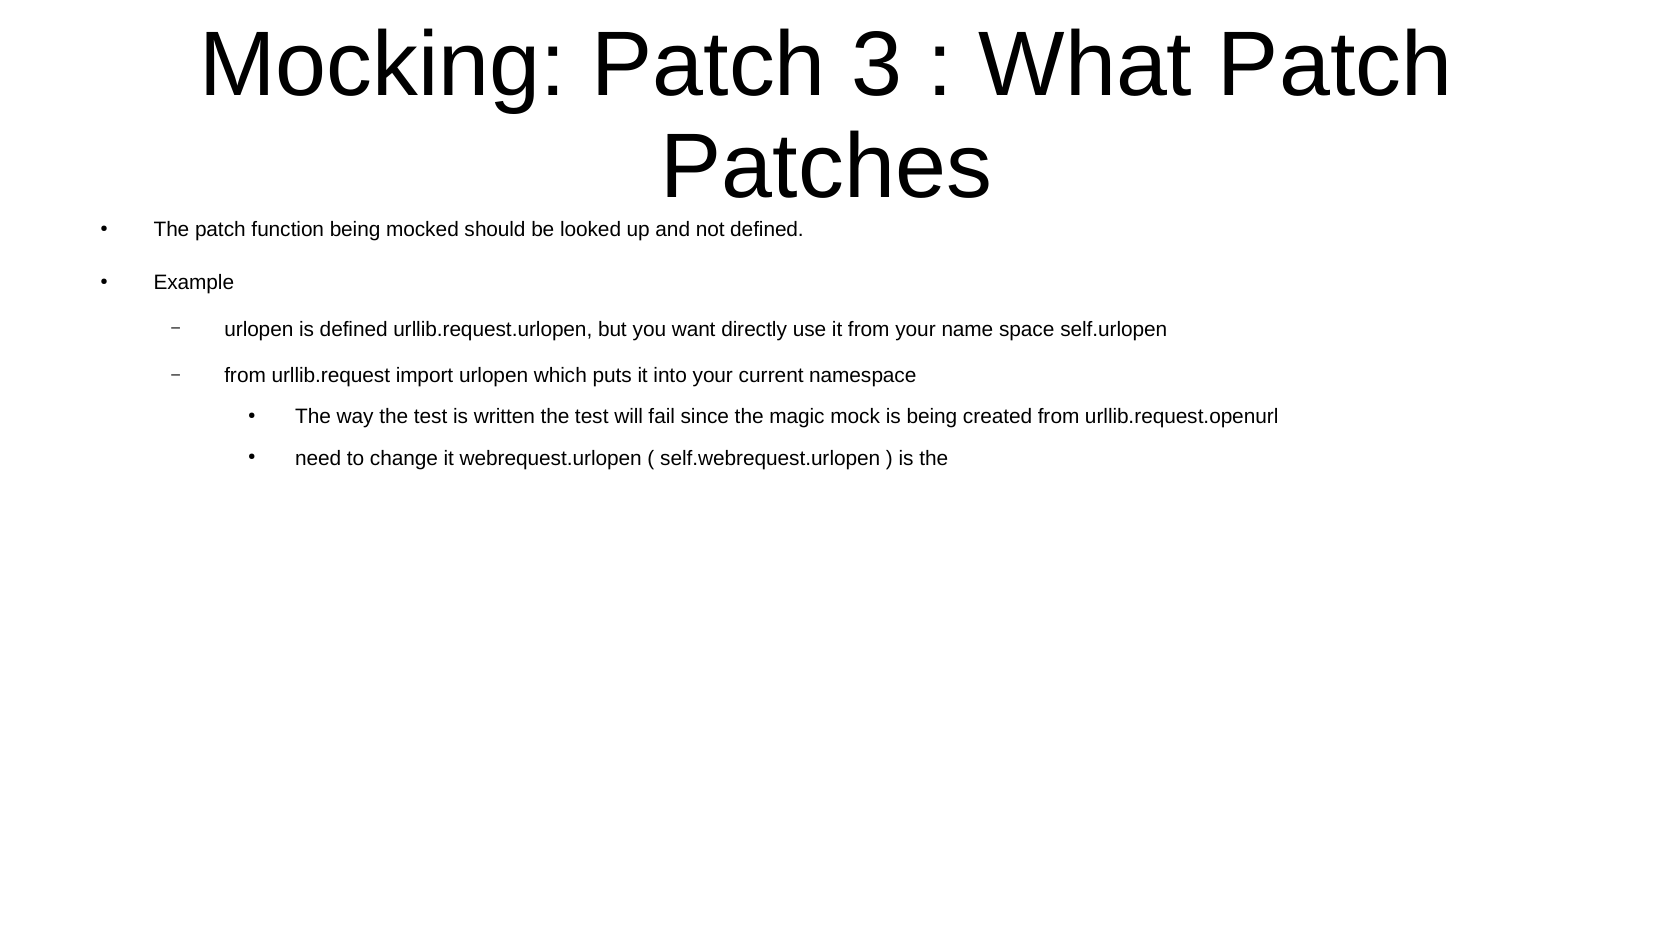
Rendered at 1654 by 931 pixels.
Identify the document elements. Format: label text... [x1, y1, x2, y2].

list The patch function being mocked should be looked up and not defined. Example urlopen is defined urllib.request.urlopen, but you want directly use it from your name space self.urlopen from urllib.request import urlopen which puts it into your current namespace The way the test is written the test will fail since the magic mock is being created from urllib.request.openurl need to change it webrequest.urlopen ( self.webrequest.urlopen ) is the [82, 217, 1606, 901]
title Mocking: Patch 3 : What Patch Patches [82, 12, 1571, 217]
